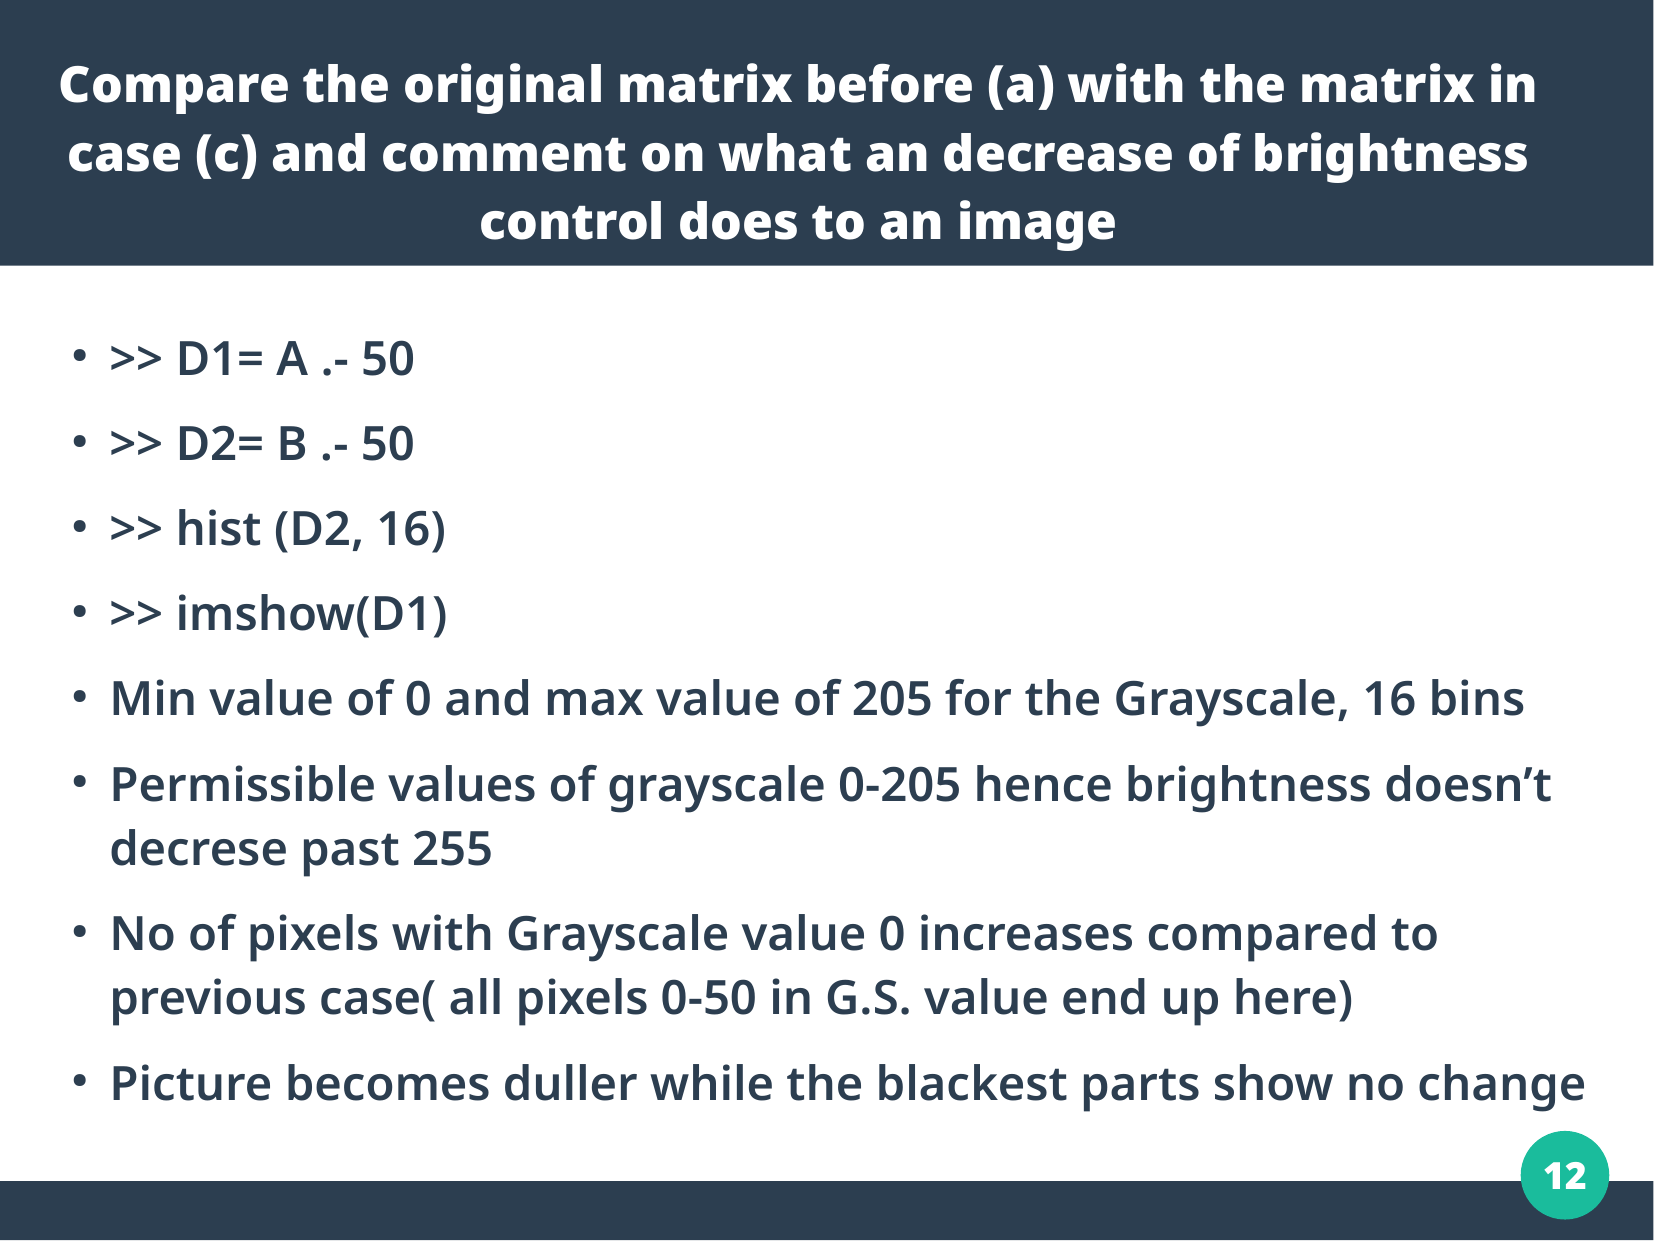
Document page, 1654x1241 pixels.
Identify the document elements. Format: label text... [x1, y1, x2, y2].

list >> D1= A .- 50 >> D2= B .- 50 >> hist (D2, 16) >> imshow(D1) Min value of 0 and max value of 205 for the Grayscale, 16 bins Permissible values of grayscale 0-205 hence brightness doesn’t decrese past 255 No of pixels with Grayscale value 0 increases compared to previous case( all pixels 0-50 in G.S. value end up here) Picture becomes duller while the blackest parts show no change [59, 324, 1595, 1152]
title Compare the original matrix before (a) with the matrix in case (c) and comment on what an decrease of brightness control does to an image [59, 49, 1595, 207]
